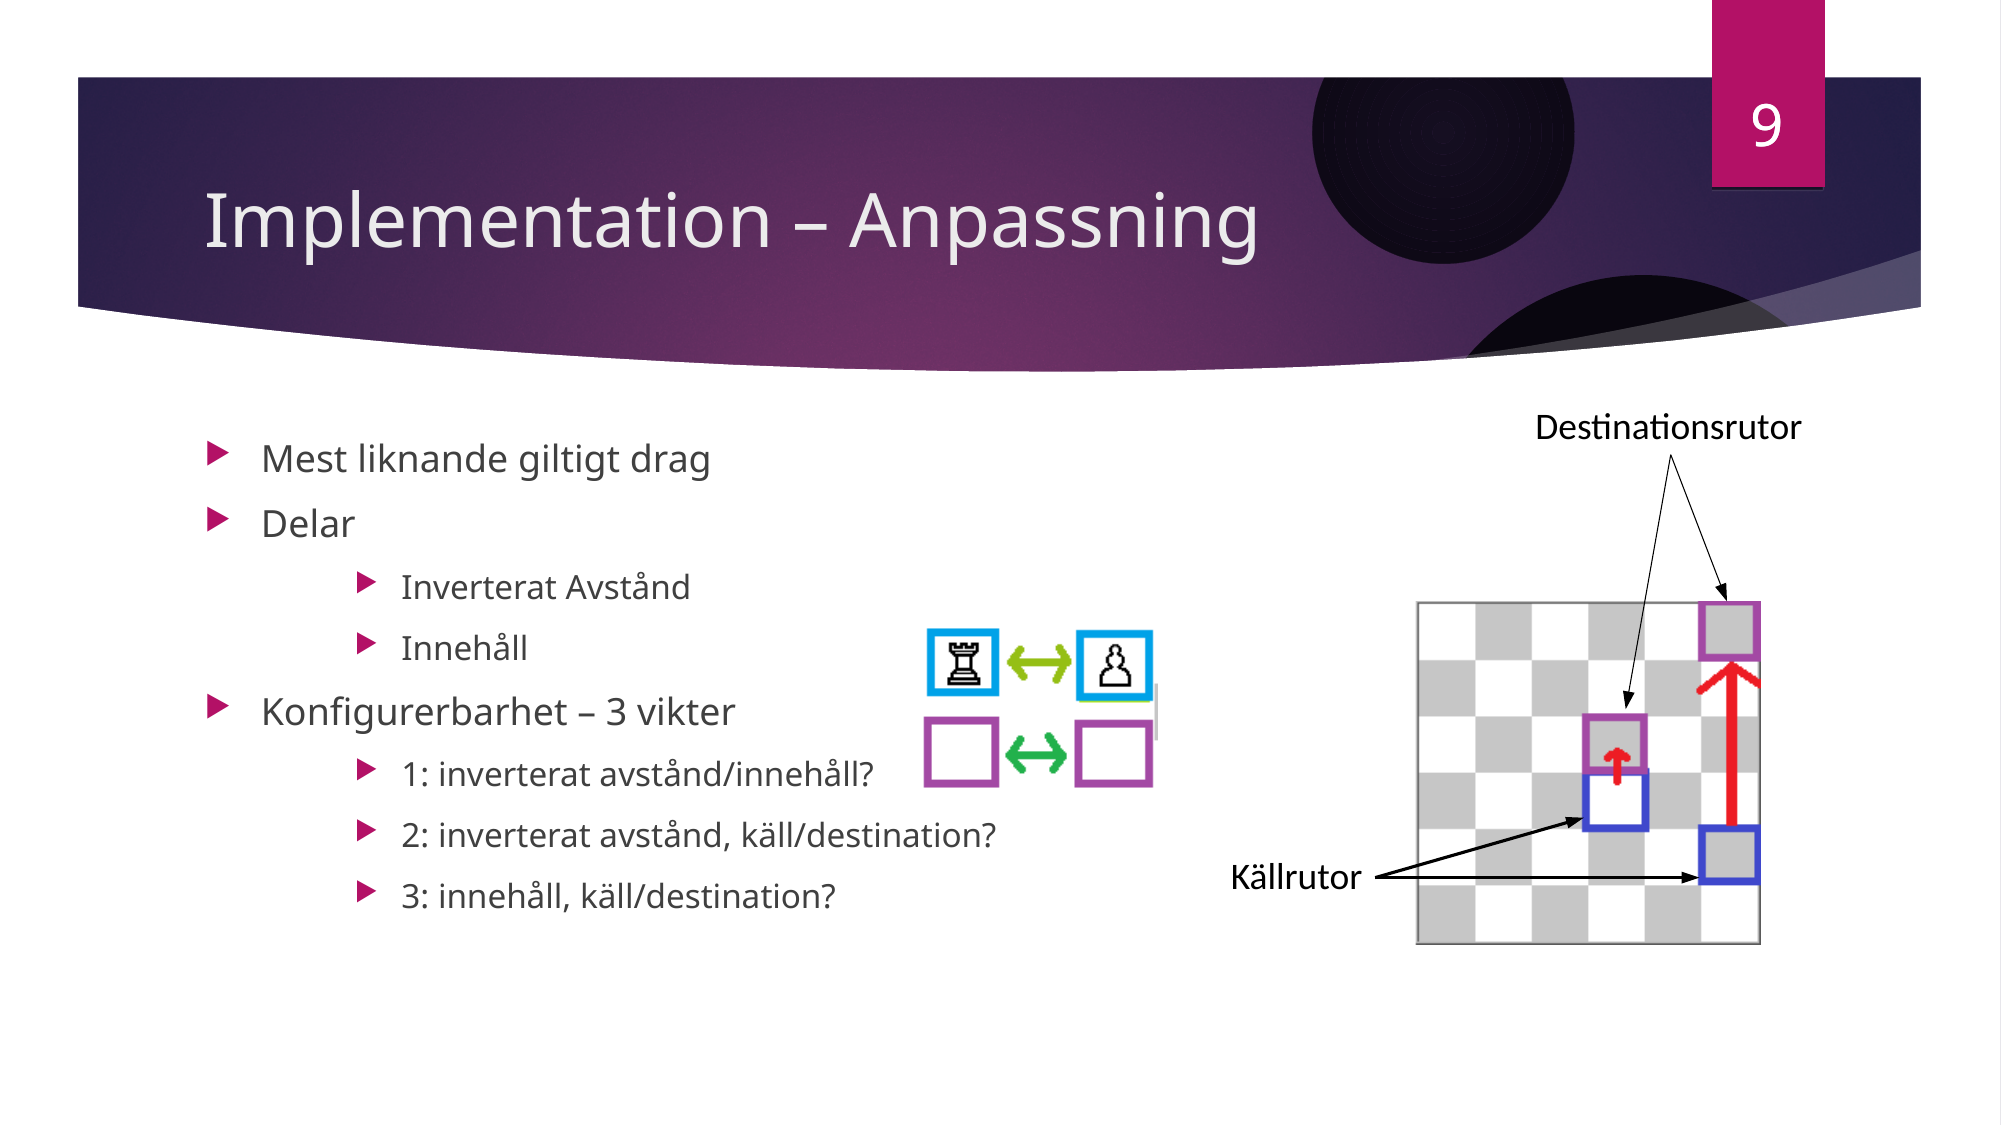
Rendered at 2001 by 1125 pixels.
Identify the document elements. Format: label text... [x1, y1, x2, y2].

picture [921, 624, 1158, 791]
text_box Källrutor [1215, 844, 1380, 906]
list Mest liknande giltigt drag Delar Inverterat Avstånd Innehåll Konfigurerbarhet – 3 vikter 1: inverterat avstånd/innehåll? 2: inverterat avstånd, käll/destination? 3: innehåll, käll/destination? [189, 427, 1638, 988]
text_box Destinationsrutor [1520, 394, 1822, 455]
text_box [1698, 48, 1836, 175]
picture [1413, 601, 1761, 945]
title Implementation – Anpassning [189, 159, 1627, 276]
